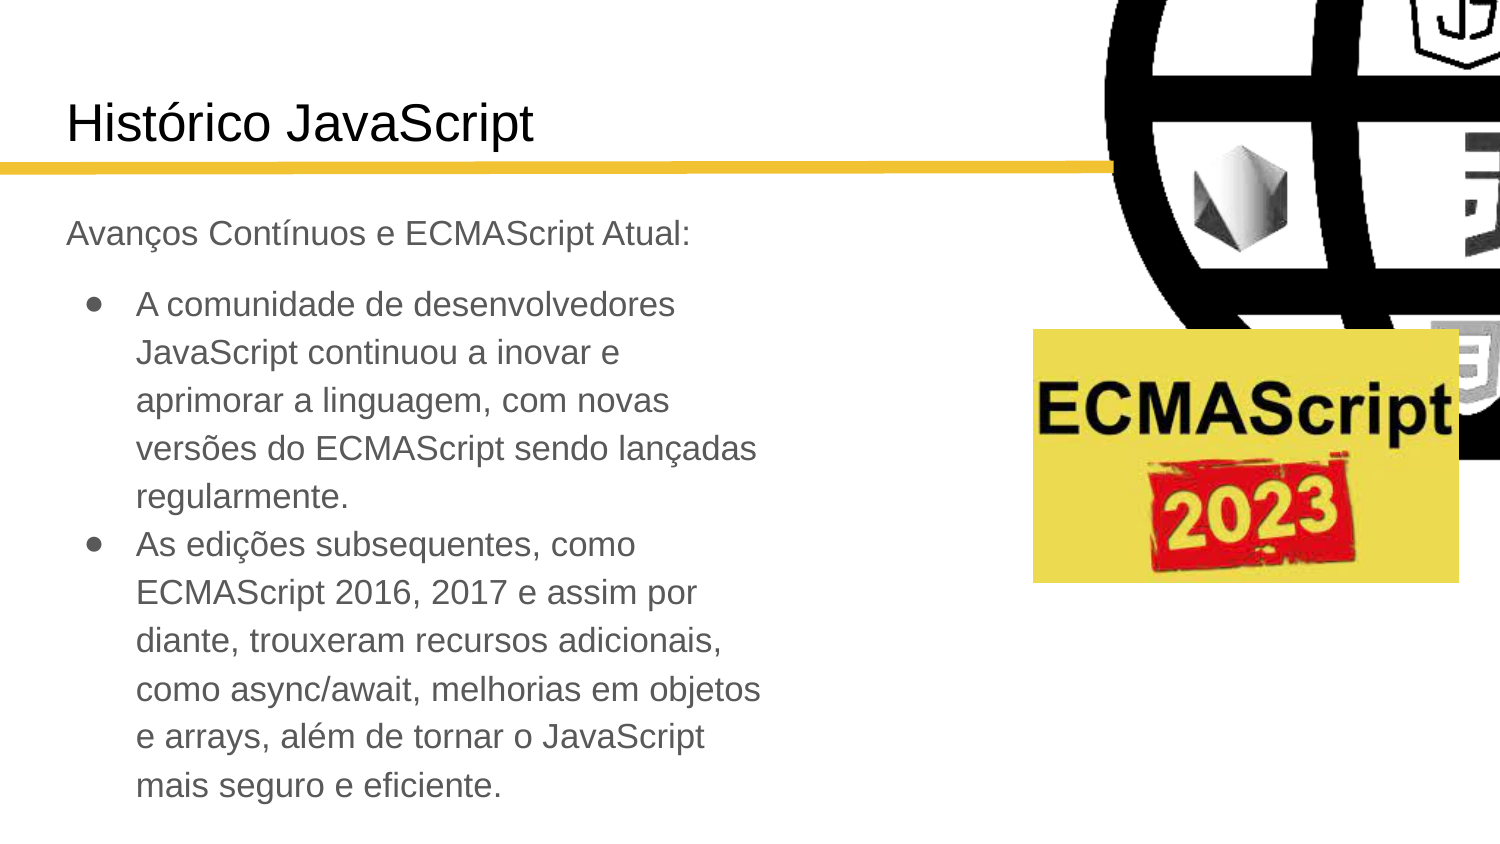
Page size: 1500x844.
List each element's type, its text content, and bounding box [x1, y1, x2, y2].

title Histórico JavaScript [51, 72, 1449, 167]
list Avanços Contínuos e ECMAScript Atual: A comunidade de desenvolvedores JavaScript continuou a inovar e aprimorar a linguagem, com novas versões do ECMAScript sendo lançadas regularmente. As edições subsequentes, como ECMAScript 2016, 2017 e assim por diante, trouxeram recursos adicionais, como async/await, melhorias em objetos e arrays, além de tornar o JavaScript mais seguro e eficiente. [51, 189, 782, 831]
picture [1033, 0, 1500, 583]
